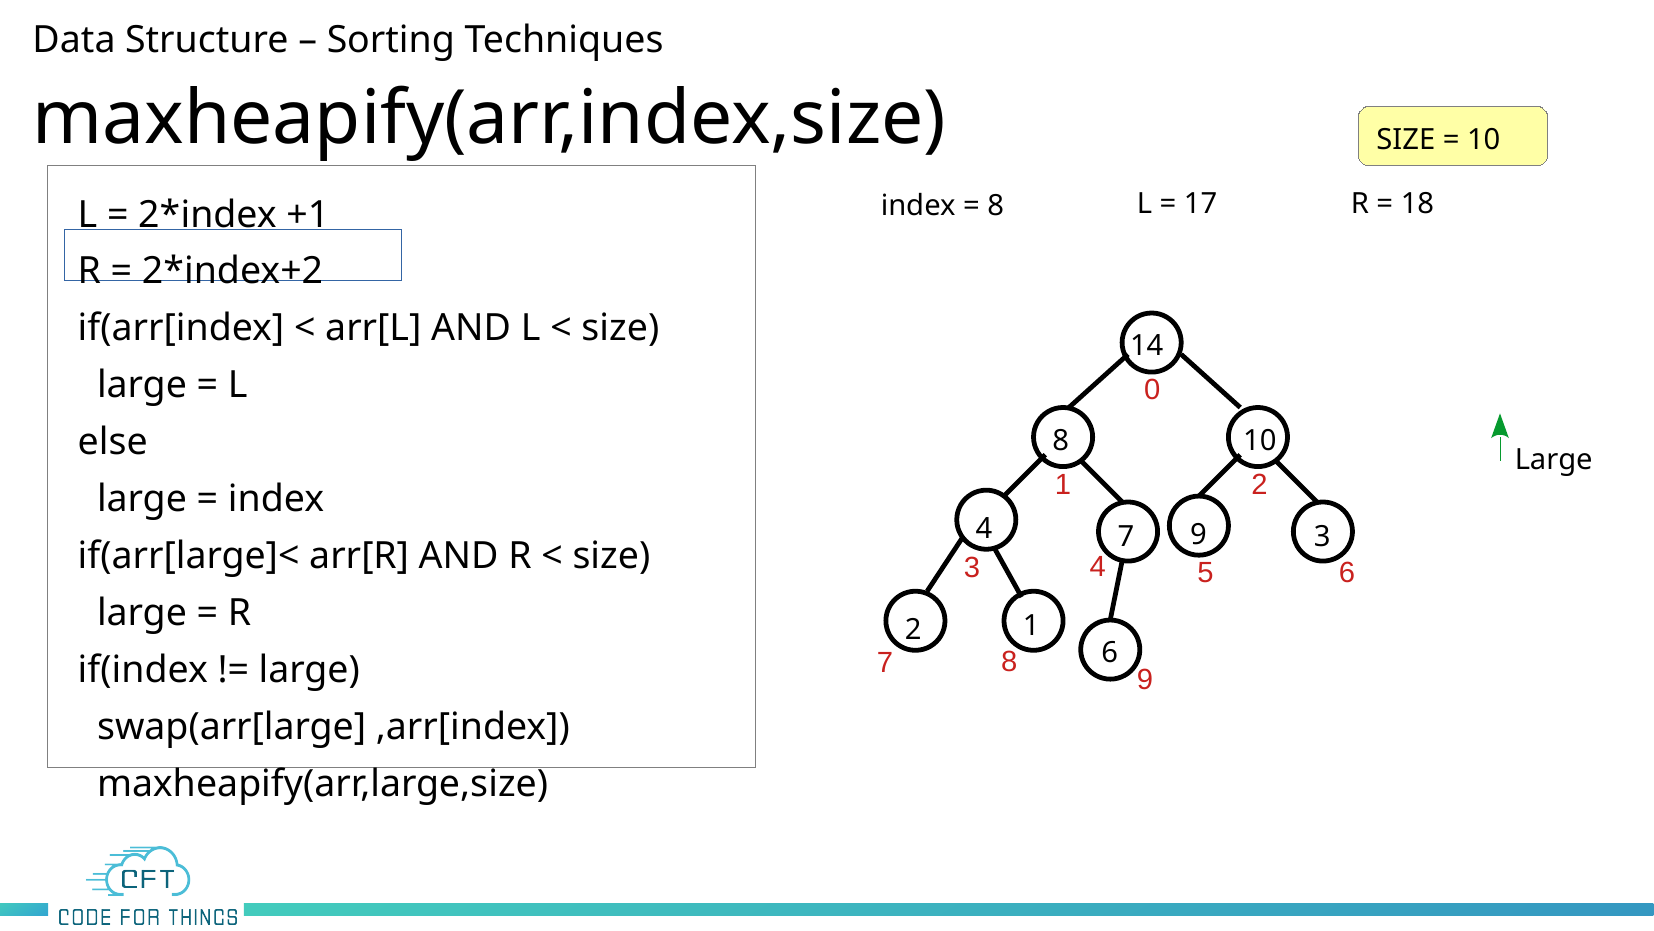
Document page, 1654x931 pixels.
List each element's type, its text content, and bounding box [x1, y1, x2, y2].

text_box L = 2*index +1 R = 2*index+2 if(arr[index] < arr[L] AND L < size) large = L else large = index if(arr[large]< arr[R] AND R < size) large = R if(index != large) swap(arr[large] ,arr[index]) maxheapify(arr,large,size) [53, 179, 756, 733]
text_box R = 18 [1300, 175, 1476, 225]
text_box [1151, 512, 1158, 551]
text_box [1121, 557, 1144, 562]
text_box [1358, 106, 1548, 166]
text_box [47, 166, 756, 768]
text_box [956, 506, 960, 534]
text_box 3 [1299, 507, 1348, 557]
text_box [1135, 633, 1140, 666]
text_box [1057, 602, 1064, 639]
text_box [1293, 514, 1299, 549]
text_box 0 [1129, 365, 1176, 414]
text_box [1049, 407, 1077, 411]
text_box 1 [1039, 460, 1086, 509]
text_box [1098, 517, 1102, 542]
text_box 9 [1175, 506, 1224, 556]
text_box 14 [1107, 317, 1184, 367]
text_box Large [1464, 431, 1622, 481]
text_box [315, 733, 325, 737]
text_box 10 [1228, 411, 1296, 461]
text_box 7 [862, 638, 909, 686]
text_box 4 [1074, 542, 1121, 591]
text_box 1 [1008, 597, 1057, 647]
text_box [172, 733, 182, 737]
text_box 2 [1236, 460, 1283, 509]
text_box 8 [986, 638, 1033, 686]
text_box 3 [949, 543, 996, 592]
text_box [885, 605, 890, 636]
text_box [1080, 632, 1086, 667]
text_box [1003, 605, 1008, 636]
text_box [1169, 508, 1175, 543]
text_box [1010, 502, 1016, 538]
text_box [1176, 496, 1221, 506]
text_box [893, 591, 938, 601]
text_box 8 [1037, 411, 1105, 461]
text_box 2 [890, 601, 939, 651]
text_box [1033, 647, 1048, 651]
text_box [489, 733, 499, 737]
text_box index = 8 [830, 177, 1075, 227]
title Data Structure – Sorting Techniques maxheapify(arr,index,size) [32, 12, 1184, 166]
text_box 5 [1182, 548, 1229, 597]
picture [59, 846, 237, 925]
text_box [1033, 423, 1037, 451]
text_box [964, 490, 1009, 500]
text_box 9 [1122, 655, 1168, 704]
text_box [1111, 501, 1145, 507]
text_box [1224, 510, 1229, 542]
text_box L = 17 [1086, 175, 1258, 225]
text_box [1307, 557, 1324, 562]
text_box [1023, 591, 1052, 597]
text_box 3 [949, 543, 955, 552]
text_box [1244, 407, 1272, 411]
text_box 4 [960, 500, 1010, 550]
text_box 6 [1324, 548, 1371, 597]
text_box [1136, 312, 1167, 317]
text_box [1093, 674, 1127, 680]
text_box [1095, 620, 1126, 624]
text_box [1306, 501, 1340, 507]
text_box [939, 602, 946, 639]
text_box 6 [1086, 624, 1135, 674]
text_box [1348, 515, 1353, 548]
text_box 7 [1102, 507, 1151, 557]
text_box SIZE = 10 [1361, 110, 1542, 160]
